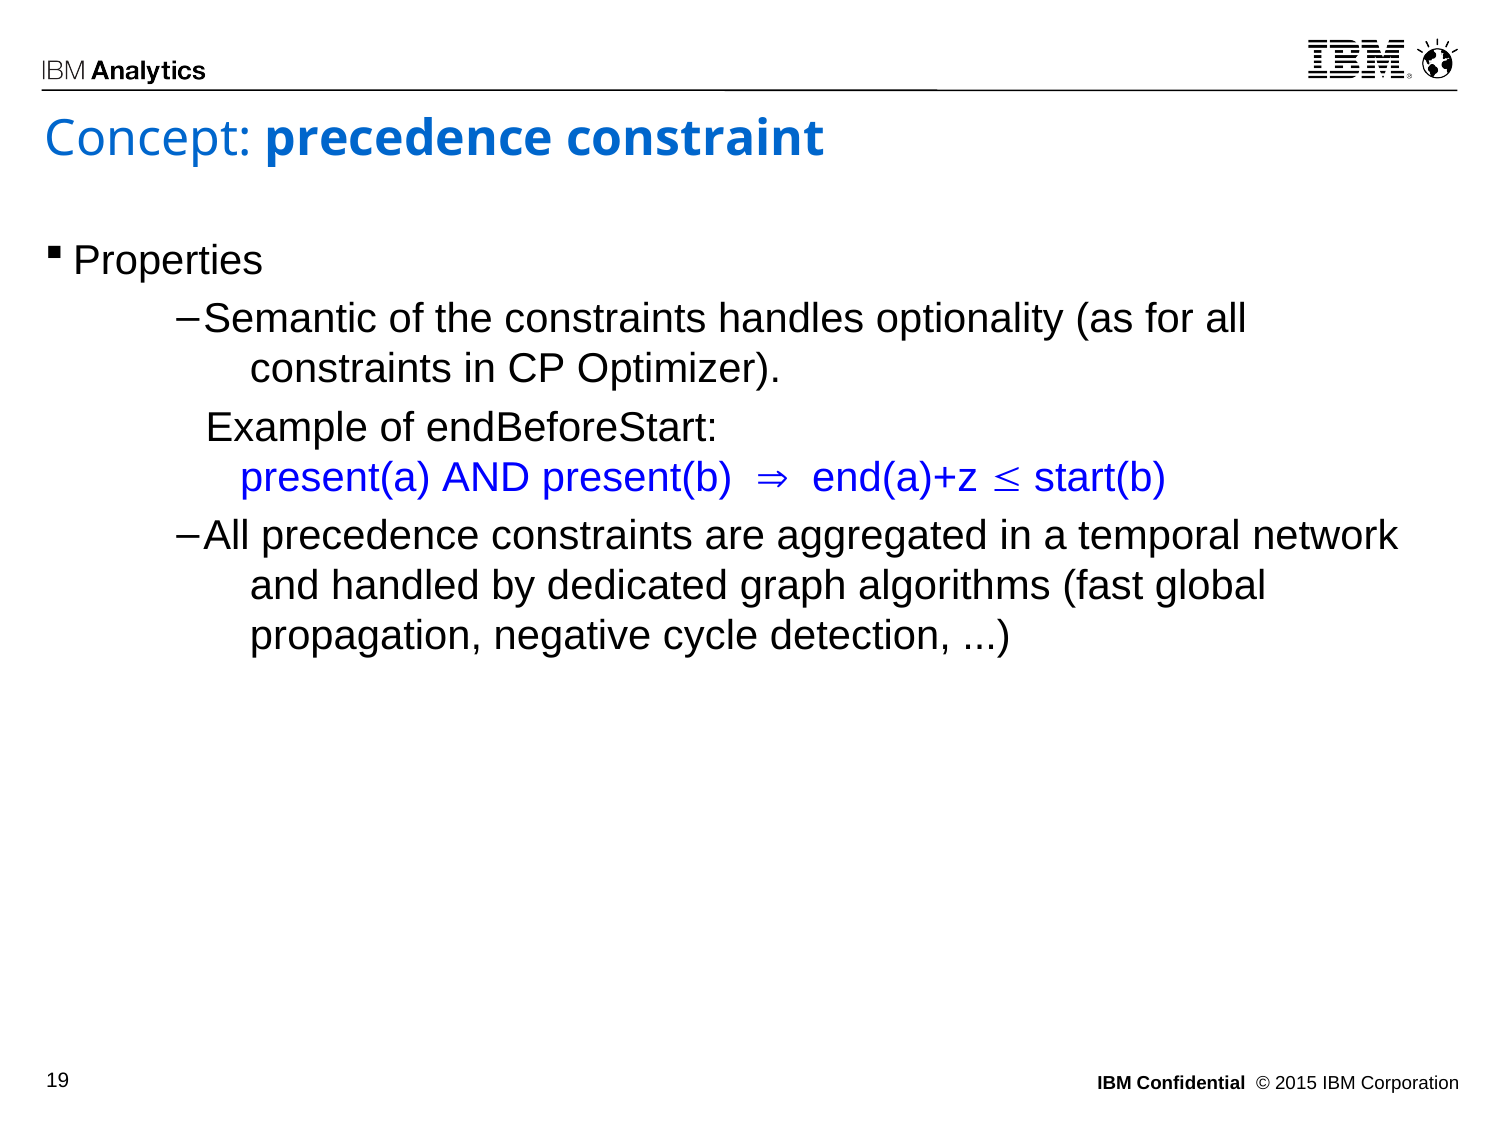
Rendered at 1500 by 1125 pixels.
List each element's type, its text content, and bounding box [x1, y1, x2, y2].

list Properties Semantic of the constraints handles optionality (as for all constraints in CP Optimizer). Example of endBeforeStart: present(a) AND present(b)  end(a)+z  start(b) All precedence constraints are aggregated in a temporal network and handled by dedicated graph algorithms (fast global propagation, negative cycle detection, ...) [29, 224, 1426, 1079]
picture [24, 42, 224, 99]
picture [1294, 24, 1469, 91]
title Concept: precedence constraint [29, 97, 1500, 203]
